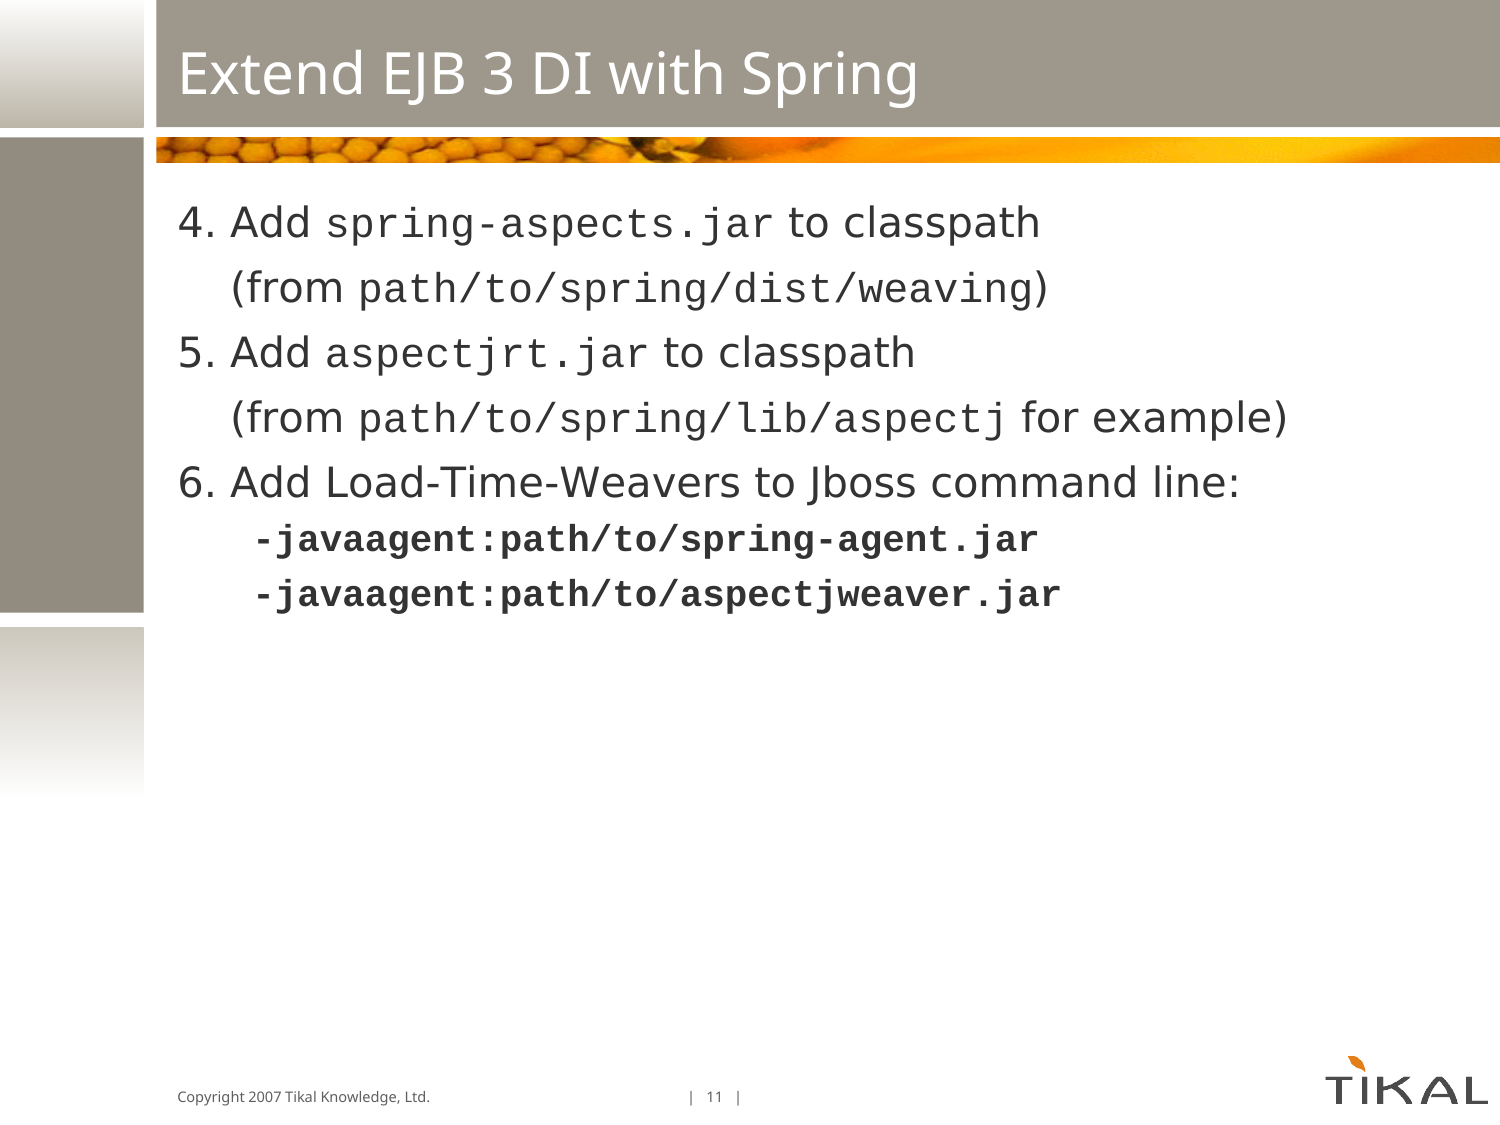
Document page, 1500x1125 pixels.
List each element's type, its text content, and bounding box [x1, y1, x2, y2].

picture [156, 137, 1500, 163]
picture [1312, 1034, 1500, 1125]
title Extend EJB 3 DI with Spring [162, 24, 1450, 126]
list 4. Add spring-aspects.jar to classpath (from path/to/spring/dist/weaving) 5. Add aspectjrt.jar to classpath (from path/to/spring/lib/aspectj for example) 6. Add Load-Time-Weavers to Jboss command line: -javaagent:path/to/spring-agent.jar -javaagent:path/to/aspectjweaver.jar [162, 187, 1450, 1038]
